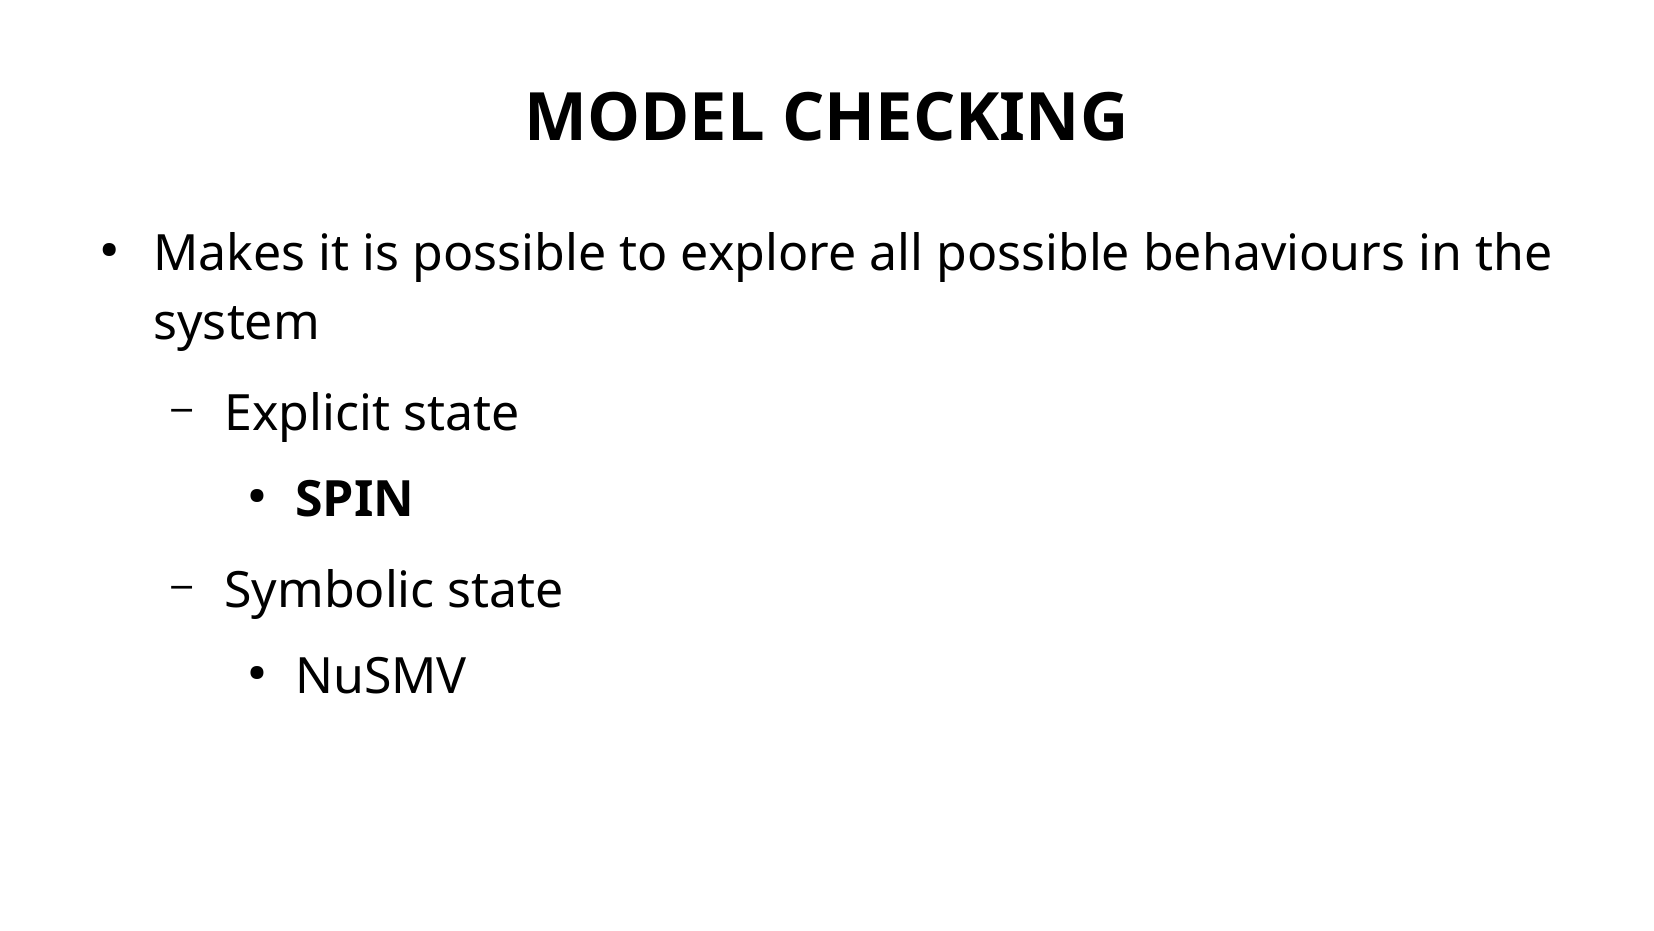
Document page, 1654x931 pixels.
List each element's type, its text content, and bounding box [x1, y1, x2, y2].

title MODEL CHECKING [82, 36, 1571, 193]
list Makes it is possible to explore all possible behaviours in the system Explicit state SPIN Symbolic state NuSMV [82, 217, 1571, 757]
